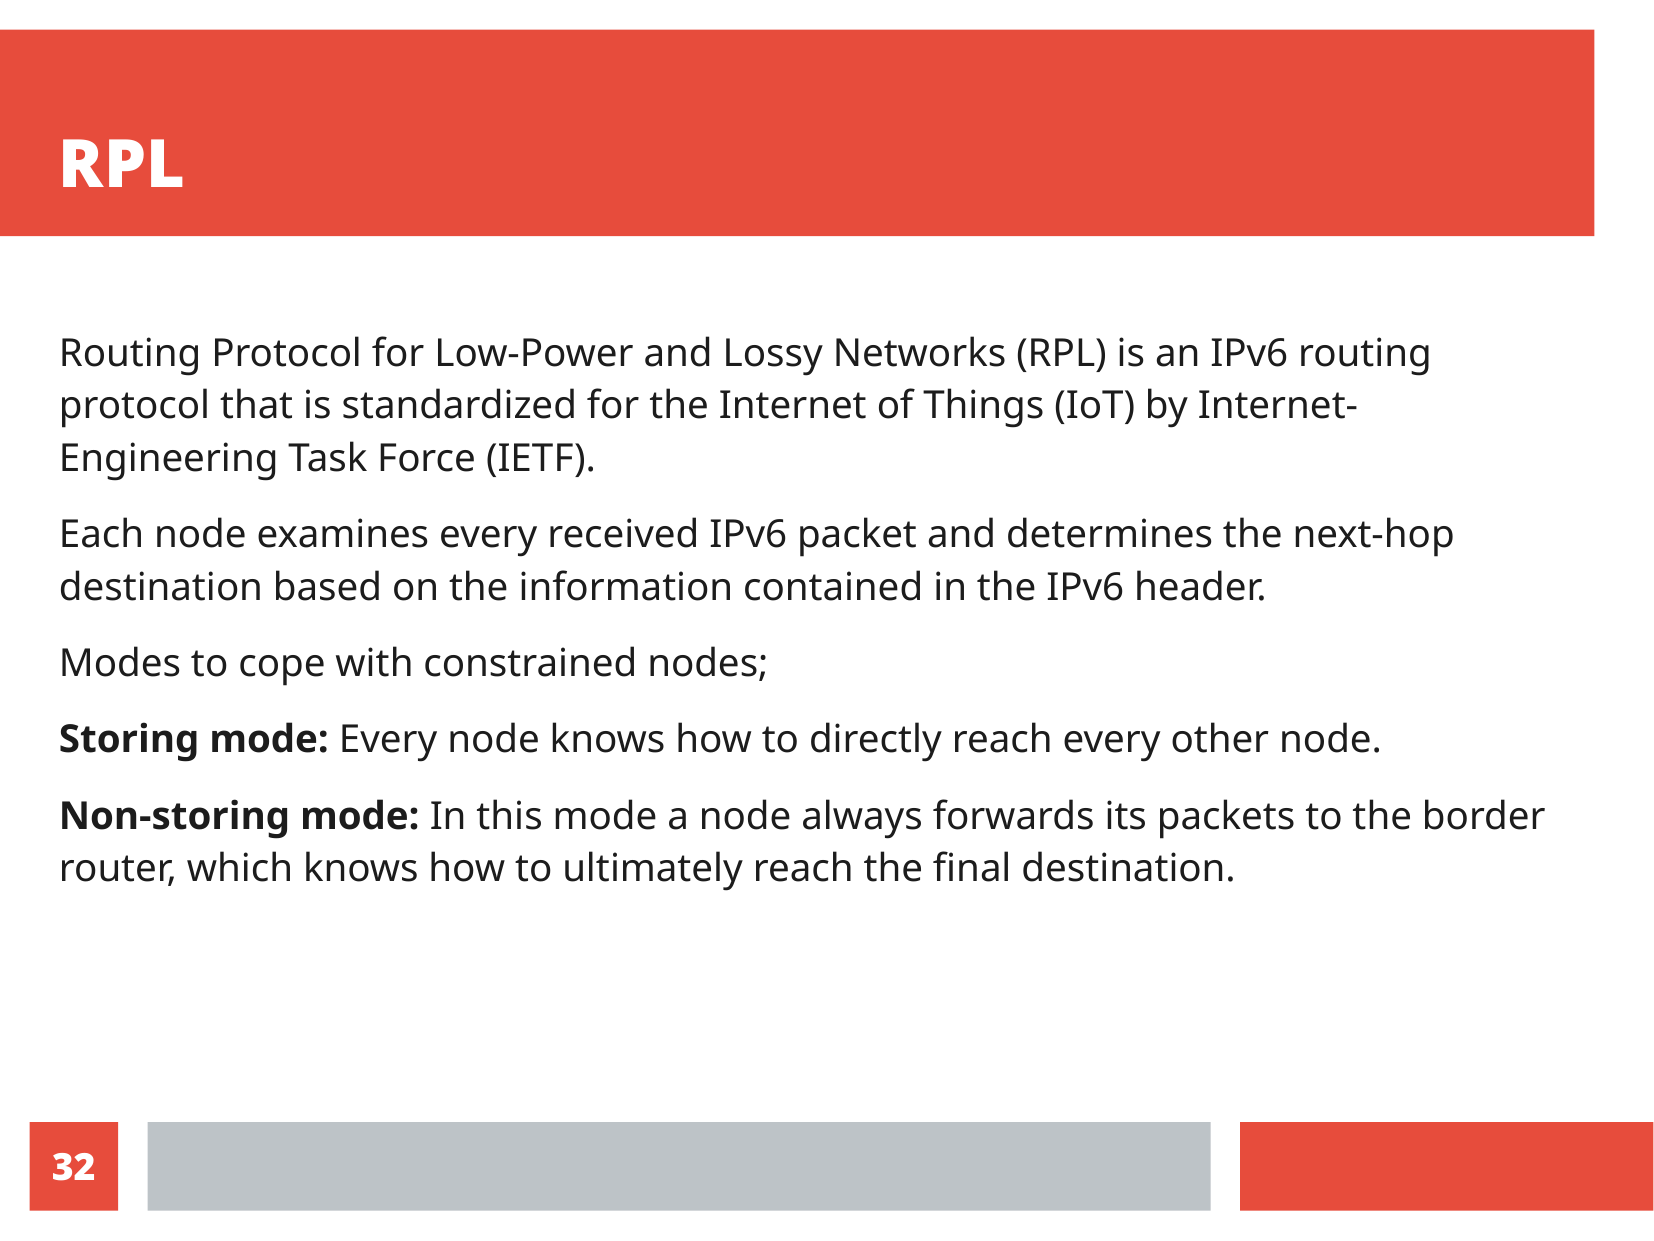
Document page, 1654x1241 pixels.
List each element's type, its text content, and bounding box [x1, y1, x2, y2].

title RPL [59, 59, 1595, 207]
list Routing Protocol for Low-Power and Lossy Networks (RPL) is an IPv6 routing protocol that is standardized for the Internet of Things (IoT) by Internet-Engineering Task Force (IETF). Each node examines every received IPv6 packet and determines the next-hop destination based on the information contained in the IPv6 header. Modes to cope with constrained nodes; Storing mode: Every node knows how to directly reach every other node. Non-storing mode: In this mode a node always forwards its packets to the border router, which knows how to ultimately reach the final destination. [59, 324, 1565, 1093]
